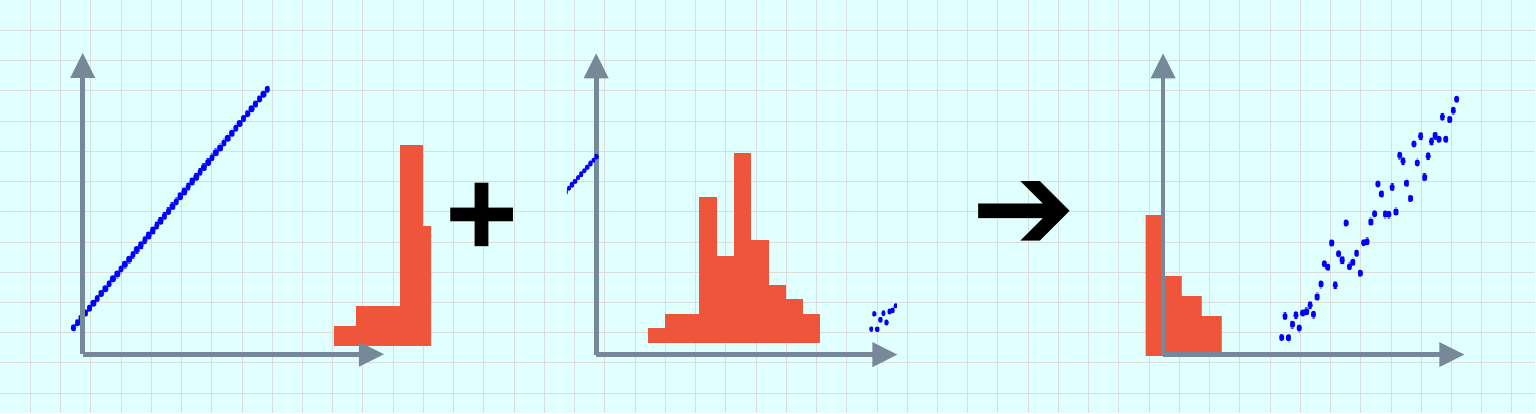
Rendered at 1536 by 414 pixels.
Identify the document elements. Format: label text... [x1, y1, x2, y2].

picture [566, 53, 897, 414]
text_box ➔ [956, 129, 1092, 357]
picture [1145, 0, 1500, 414]
text_box + [431, 135, 534, 363]
picture [0, 0, 432, 414]
